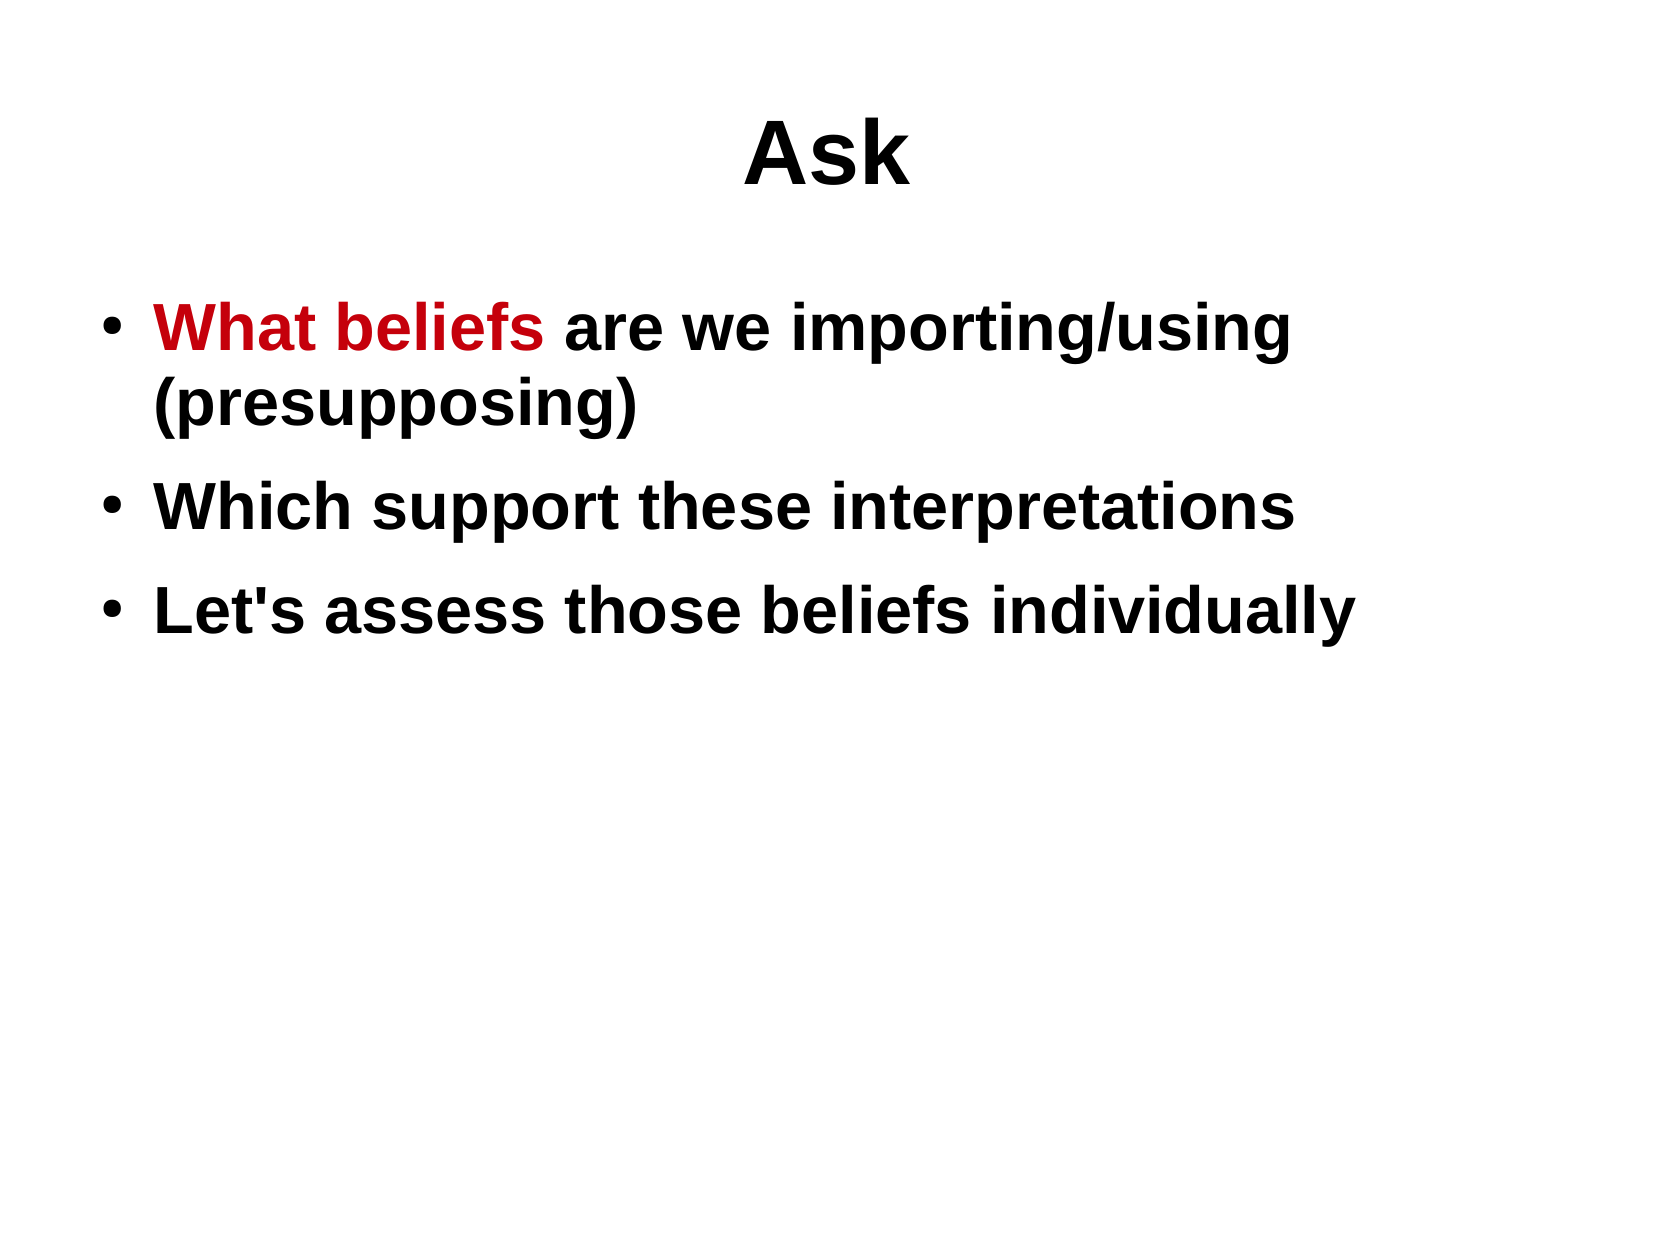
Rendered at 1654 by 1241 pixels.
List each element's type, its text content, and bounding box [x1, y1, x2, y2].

list What beliefs are we importing/using (presupposing) Which support these interpretations Let's assess those beliefs individually [82, 290, 1571, 1109]
title Ask [82, 49, 1571, 257]
